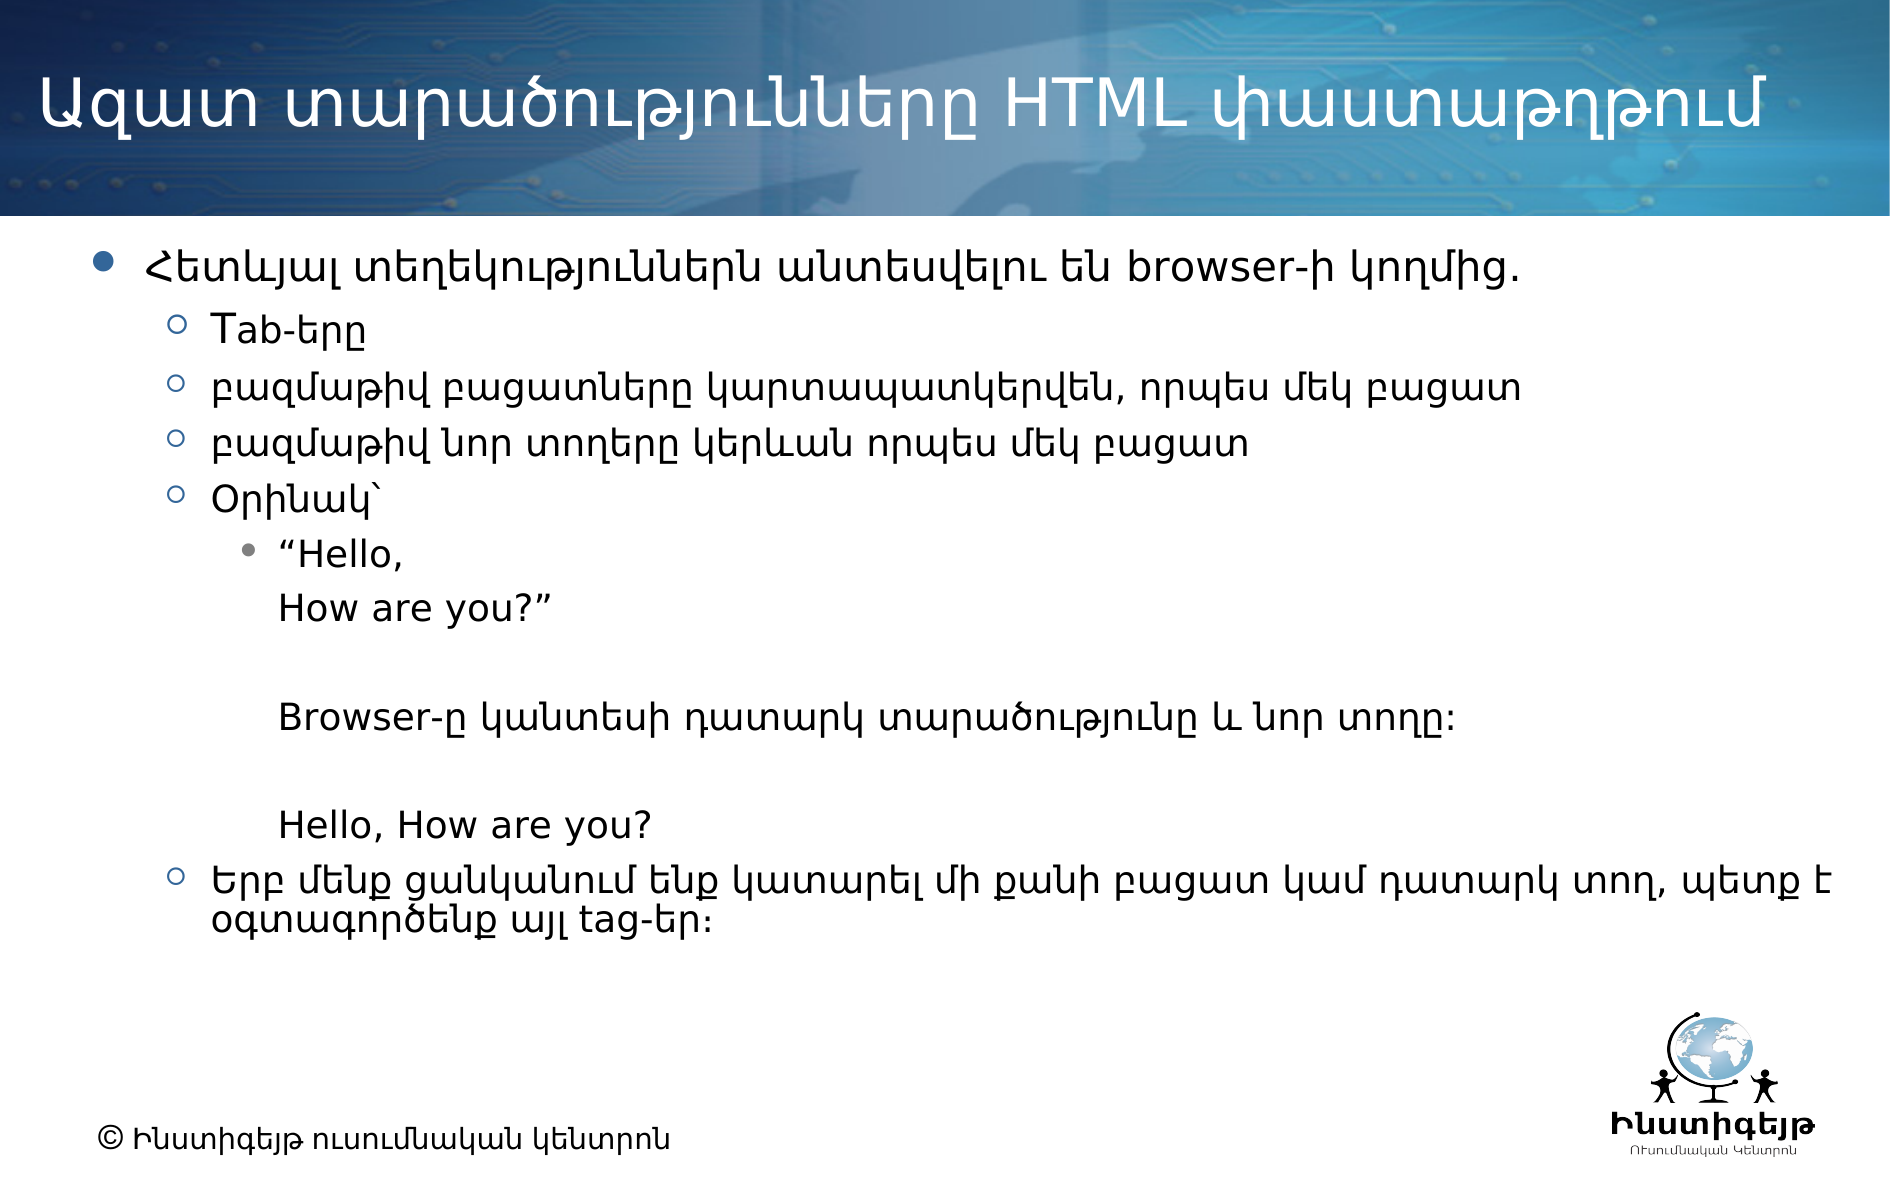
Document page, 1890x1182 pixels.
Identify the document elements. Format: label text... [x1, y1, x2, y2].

picture [1612, 1012, 1815, 1157]
list Հետևյալ տեղեկություններն անտեսվելու են browser-ի կողմից․ Tab-երը բազմաթիվ բացատները կարտապատկերվեն, որպես մեկ բացատ բազմաթիվ նոր տողերը կերևան որպես մեկ բացատ Օրինակ՝ “Hello, How are you?” Browser-ը կանտեսի դատարկ տարածությունը և նոր տողը: Hello, How are you? Երբ մենք ցանկանում ենք կատարել մի քանի բացատ կամ դատարկ տող, պետք է օգտագործենք այլ tag-եր։ [90, 246, 1846, 271]
picture [0, 0, 1890, 216]
